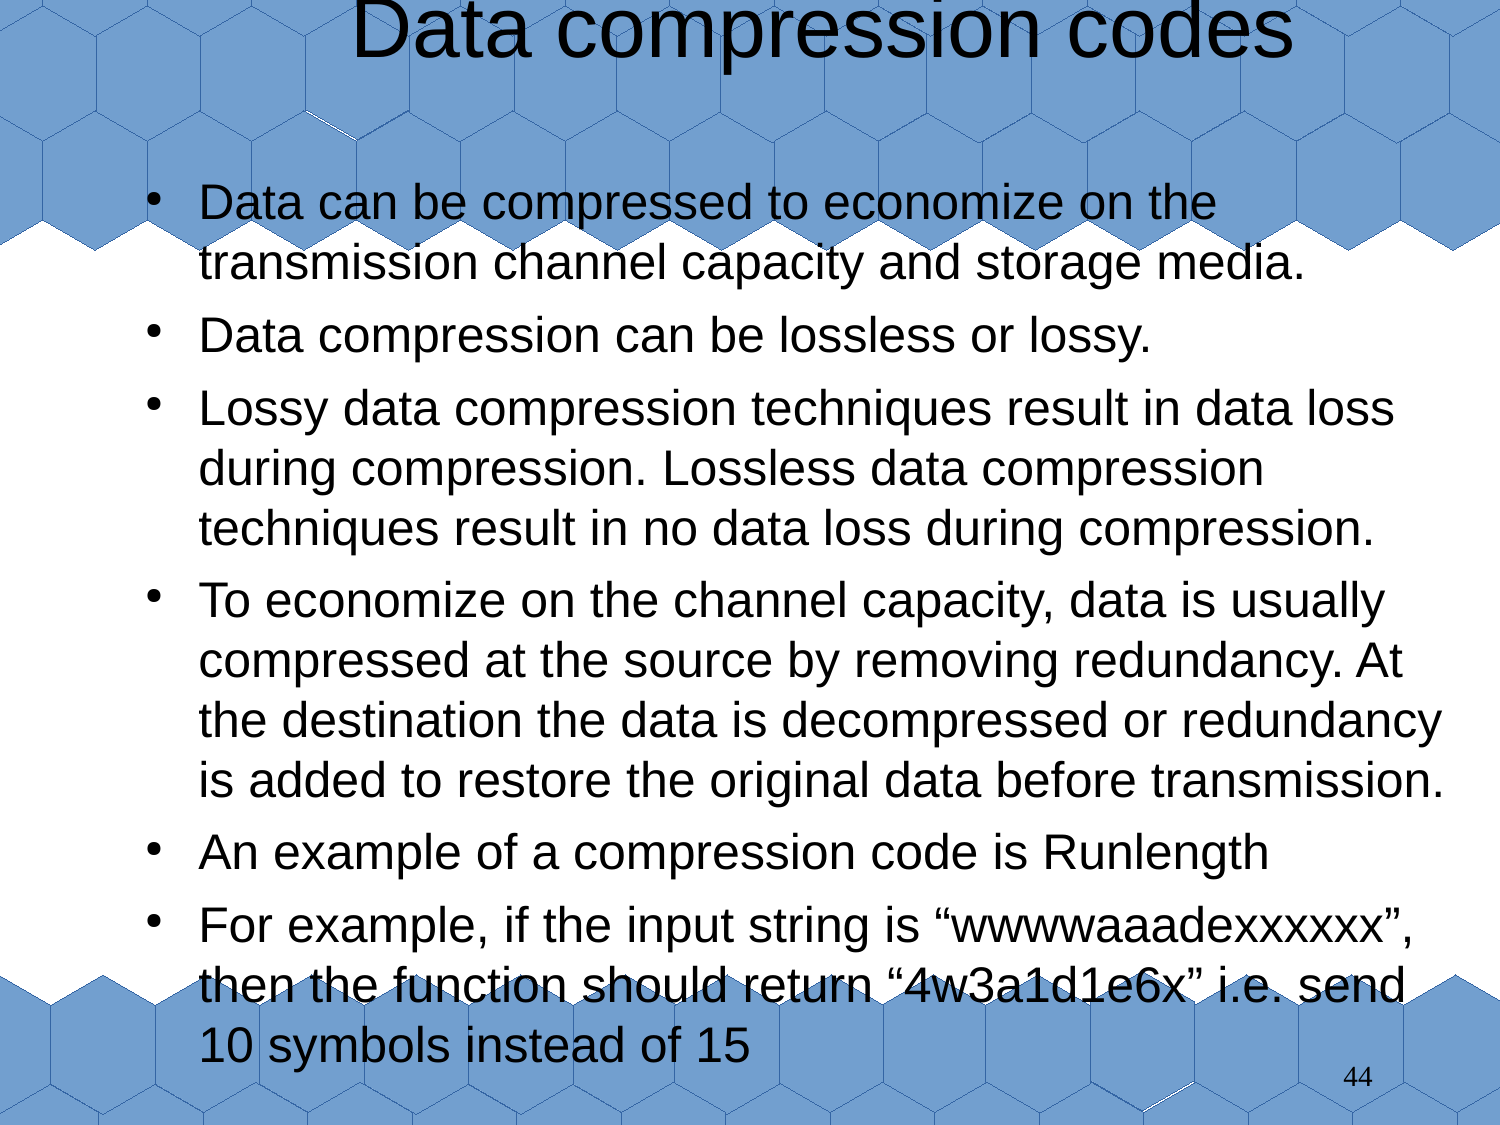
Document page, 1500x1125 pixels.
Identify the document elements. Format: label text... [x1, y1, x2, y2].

list Data can be compressed to economize on the transmission channel capacity and storage media. Data compression can be lossless or lossy. Lossy data compression techniques result in data loss during compression. Lossless data compression techniques result in no data loss during compression. To economize on the channel capacity, data is usually compressed at the source by removing redundancy. At the destination the data is decompressed or redundancy is added to restore the original data before transmission. An example of a compression code is Runlength For example, if the input string is “wwwwaaadexxxxxx”, then the function should return “4w3a1d1e6x” i.e. send 10 symbols instead of 15 [112, 162, 1463, 1125]
title Data compression codes [112, 0, 1500, 163]
text_box <number> [1074, 1050, 1388, 1125]
